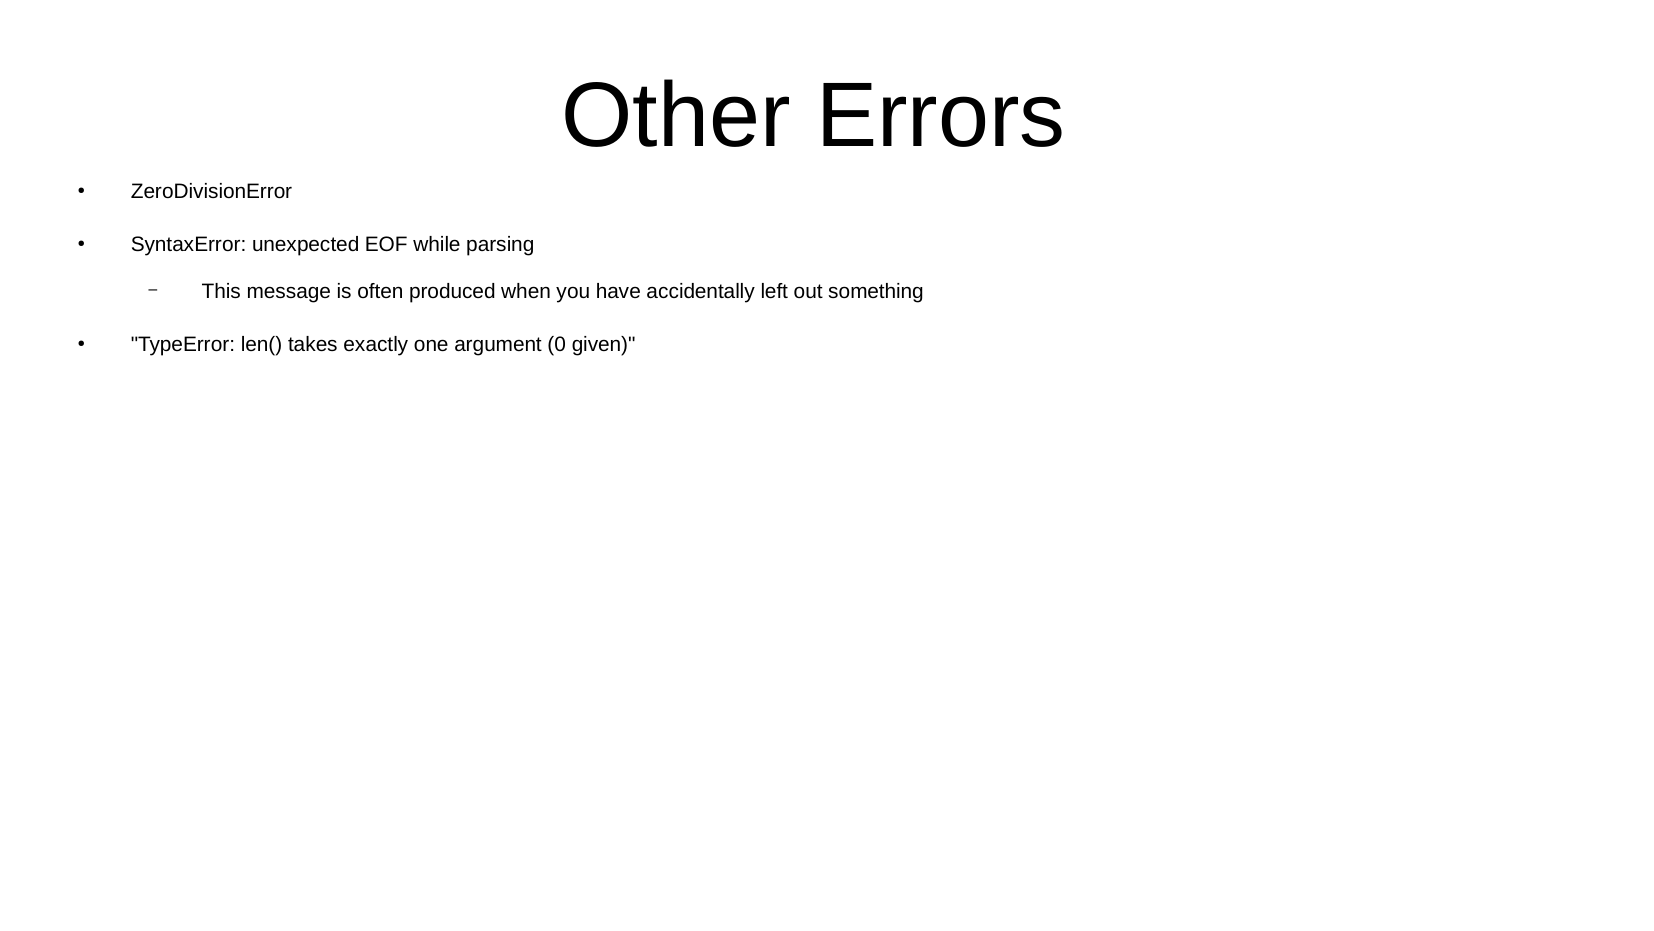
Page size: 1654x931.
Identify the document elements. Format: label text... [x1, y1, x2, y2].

title Other Errors [82, 37, 1571, 193]
list ZeroDivisionError SyntaxError: unexpected EOF while parsing This message is often produced when you have accidentally left out something "TypeError: len() takes exactly one argument (0 given)" [60, 180, 1556, 878]
